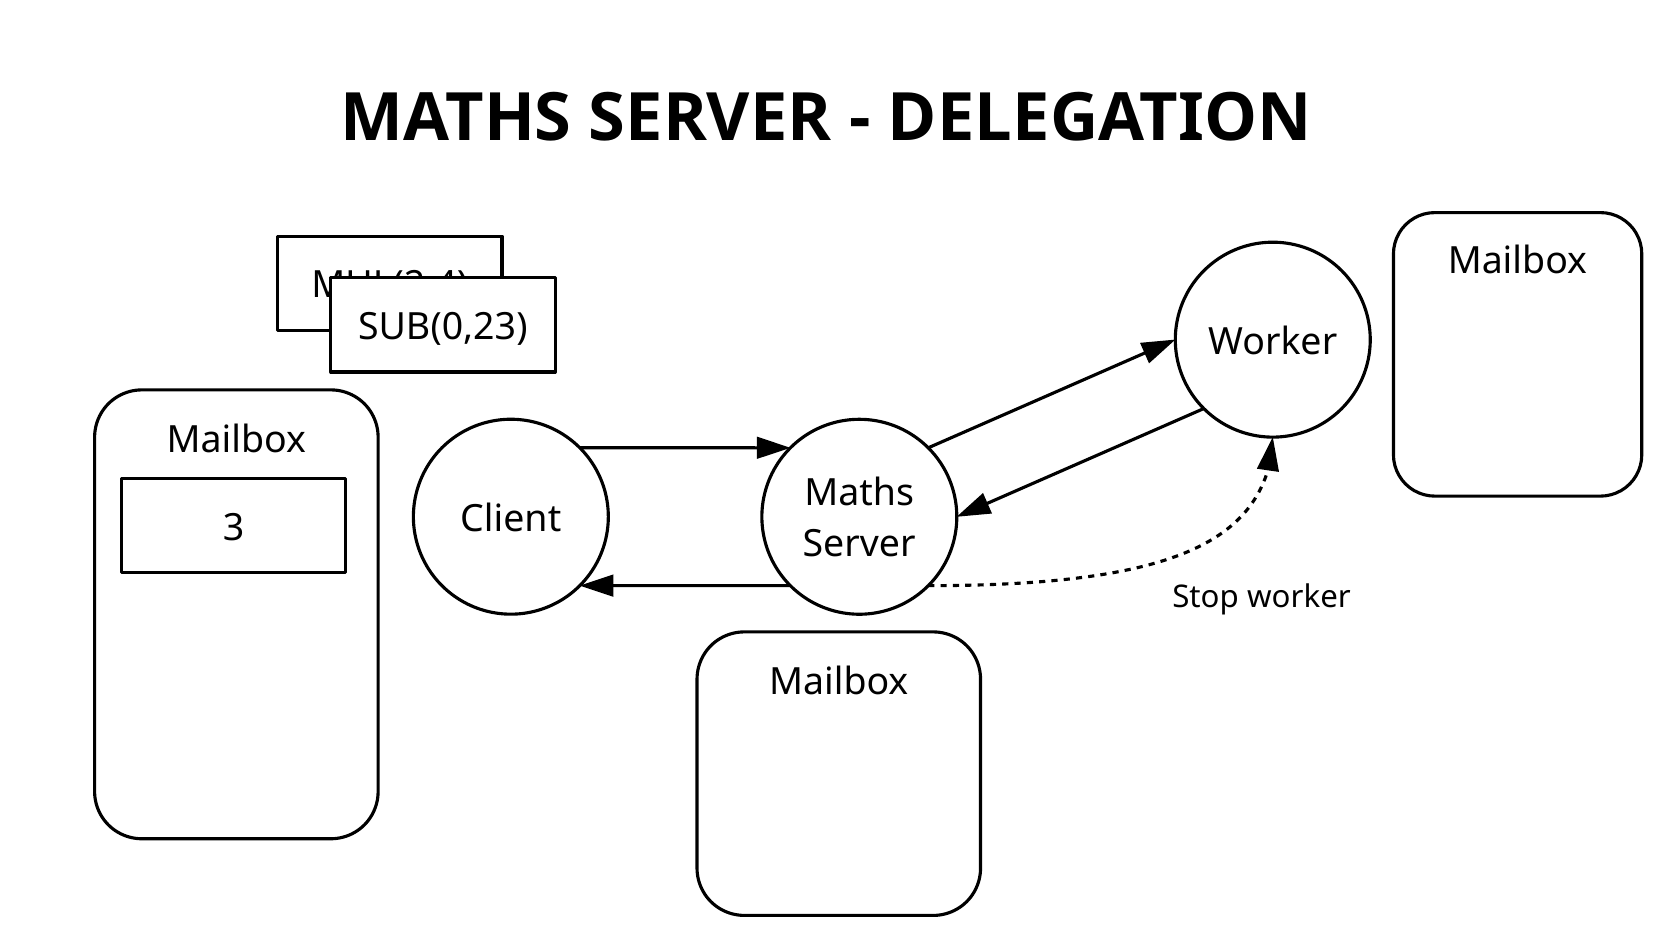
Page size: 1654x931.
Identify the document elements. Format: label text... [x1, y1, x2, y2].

text_box Client [413, 419, 609, 615]
text_box Mailbox [697, 631, 981, 916]
text_box Mailbox [1393, 212, 1642, 497]
text_box MUL(2,4) [277, 236, 502, 331]
text_box Worker [1175, 242, 1371, 438]
title MATHS SERVER - DELEGATION [82, 36, 1571, 193]
text_box Stop worker [1157, 566, 1406, 658]
text_box 3 [121, 478, 346, 573]
text_box SUB(0,23) [330, 277, 556, 373]
text_box Maths Server [761, 419, 957, 615]
text_box Mailbox [94, 389, 379, 839]
